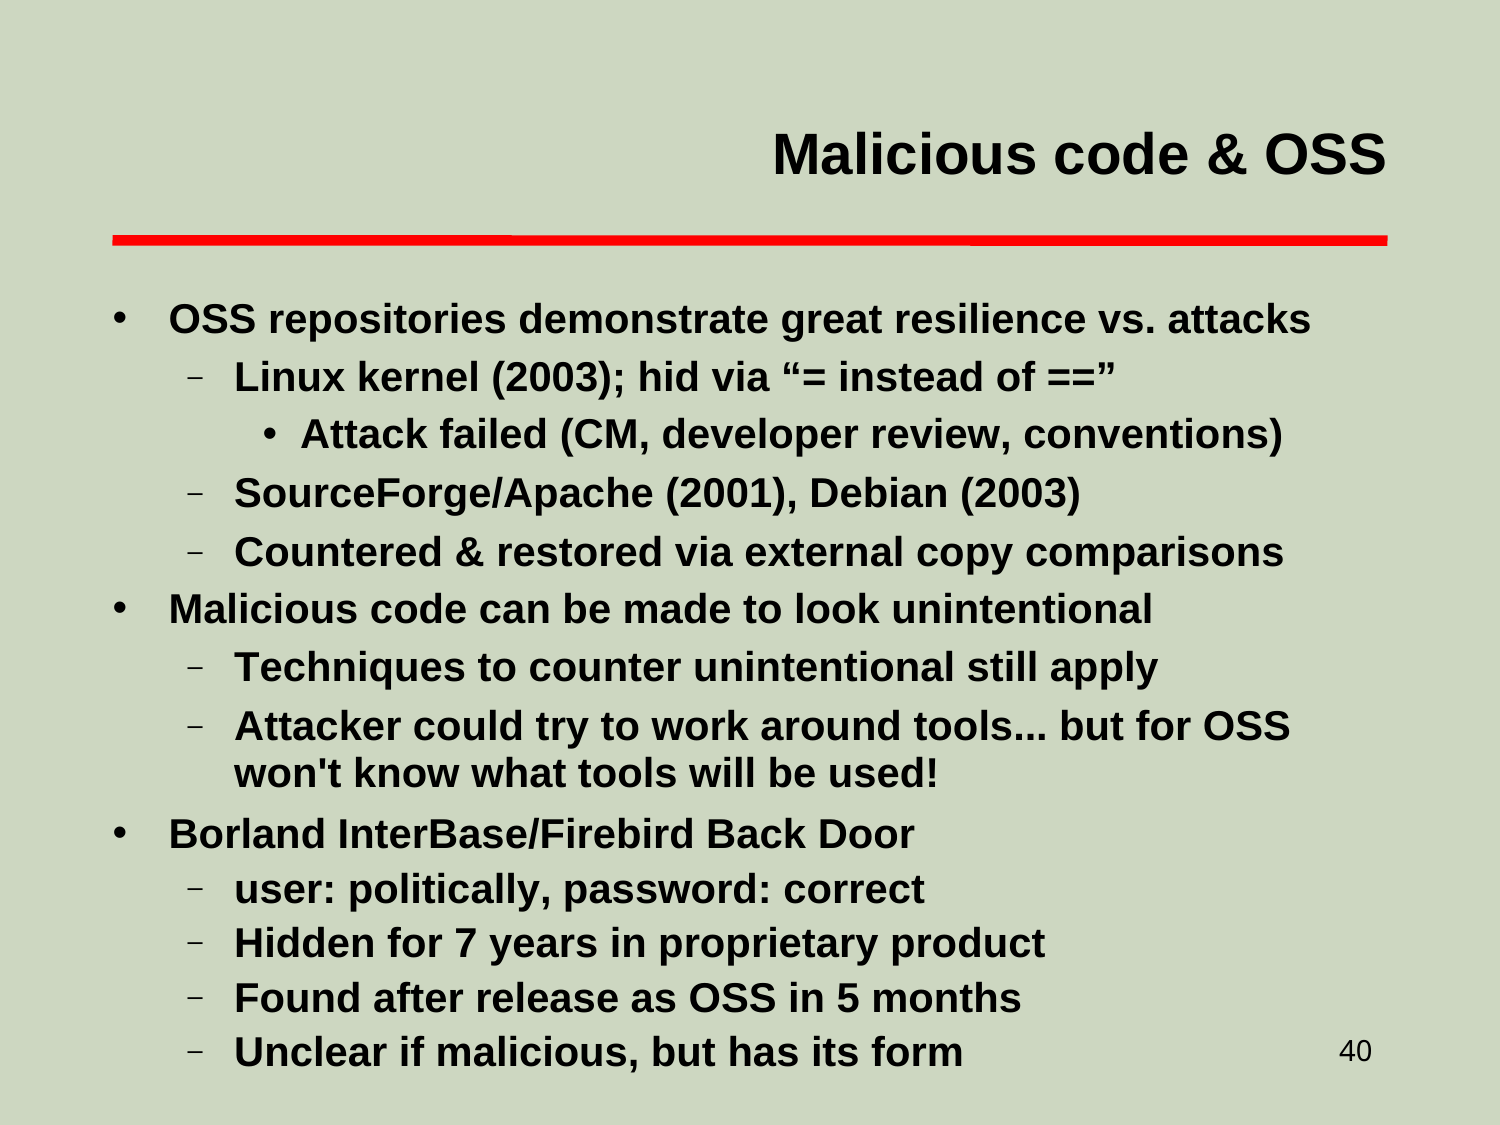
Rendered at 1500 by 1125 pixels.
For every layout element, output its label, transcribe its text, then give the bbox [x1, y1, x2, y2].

list OSS repositories demonstrate great resilience vs. attacks Linux kernel (2003); hid via “= instead of ==” Attack failed (CM, developer review, conventions) SourceForge/Apache (2001), Debian (2003) Countered & restored via external copy comparisons Malicious code can be made to look unintentional Techniques to counter unintentional still apply Attacker could try to work around tools... but for OSS won't know what tools will be used! Borland InterBase/Firebird Back Door user: politically, password: correct Hidden for 7 years in proprietary product Found after release as OSS in 5 months Unclear if malicious, but has its form [112, 299, 1388, 1111]
title Malicious code & OSS [337, 85, 1388, 224]
